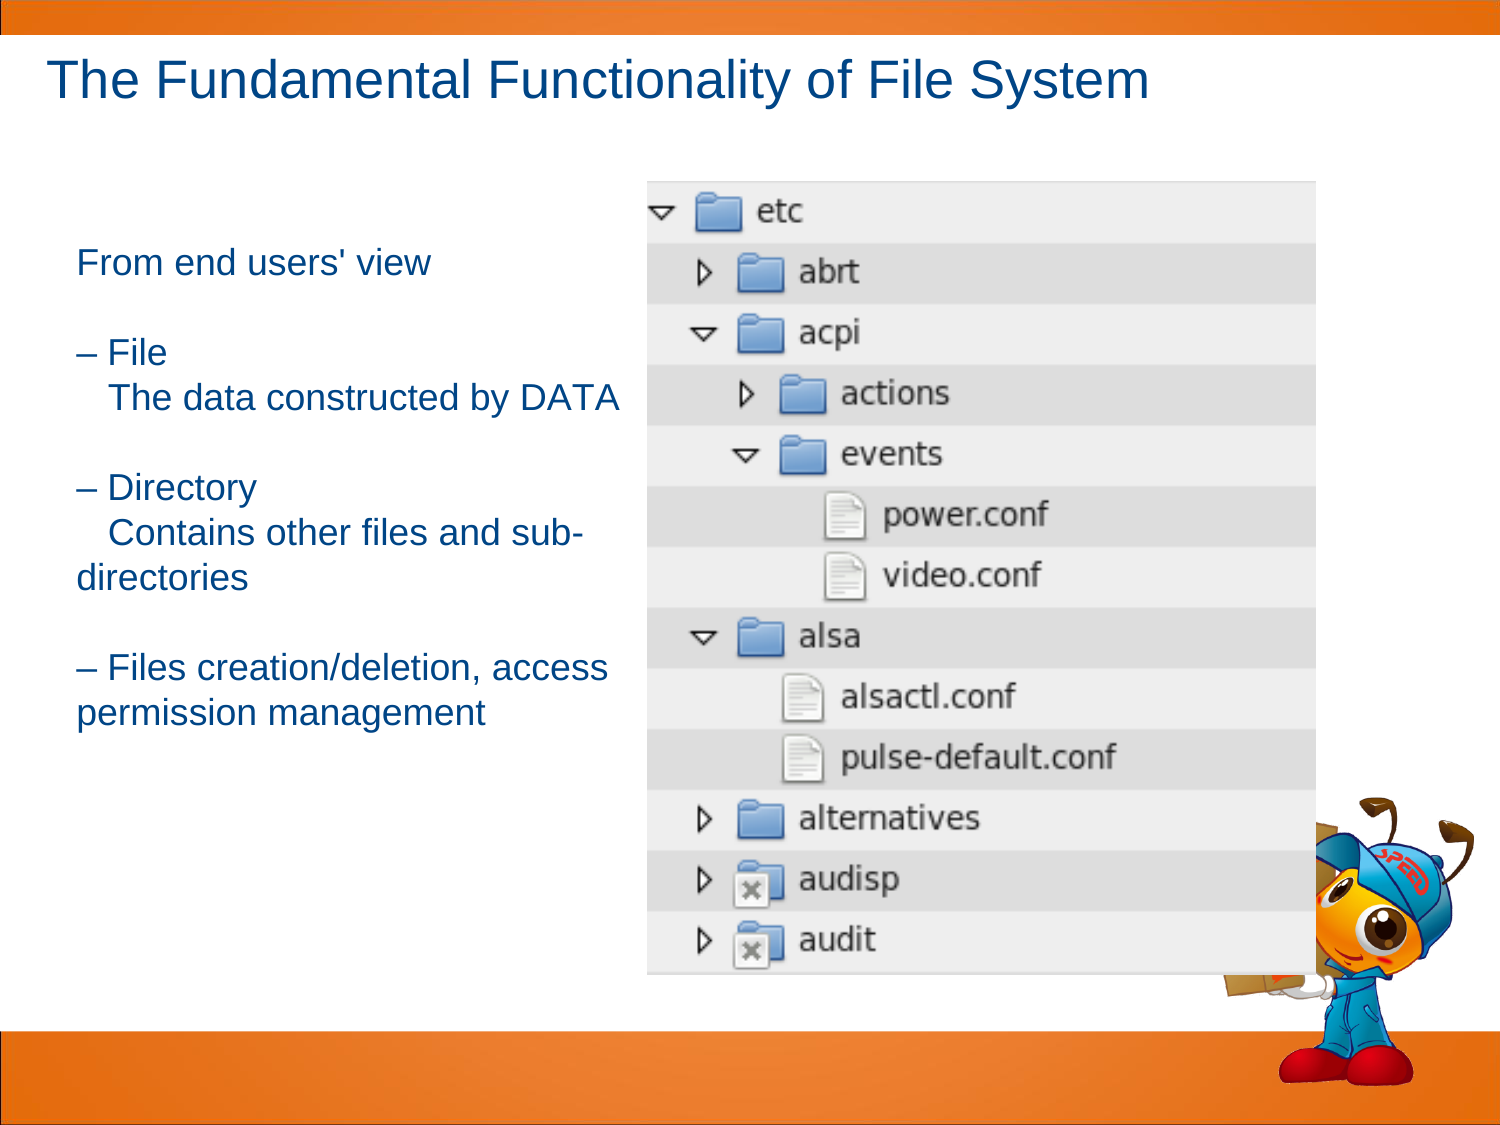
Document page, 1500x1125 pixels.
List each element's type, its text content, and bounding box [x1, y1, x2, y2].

text_box The Fundamental Functionality of File System [32, 37, 1167, 118]
picture [0, 0, 1500, 35]
picture [0, 181, 1500, 1125]
text_box From end users' view – File The data constructed by DATA – Directory Contains other files and sub-directories – Files creation/deletion, access permission management [61, 230, 638, 938]
